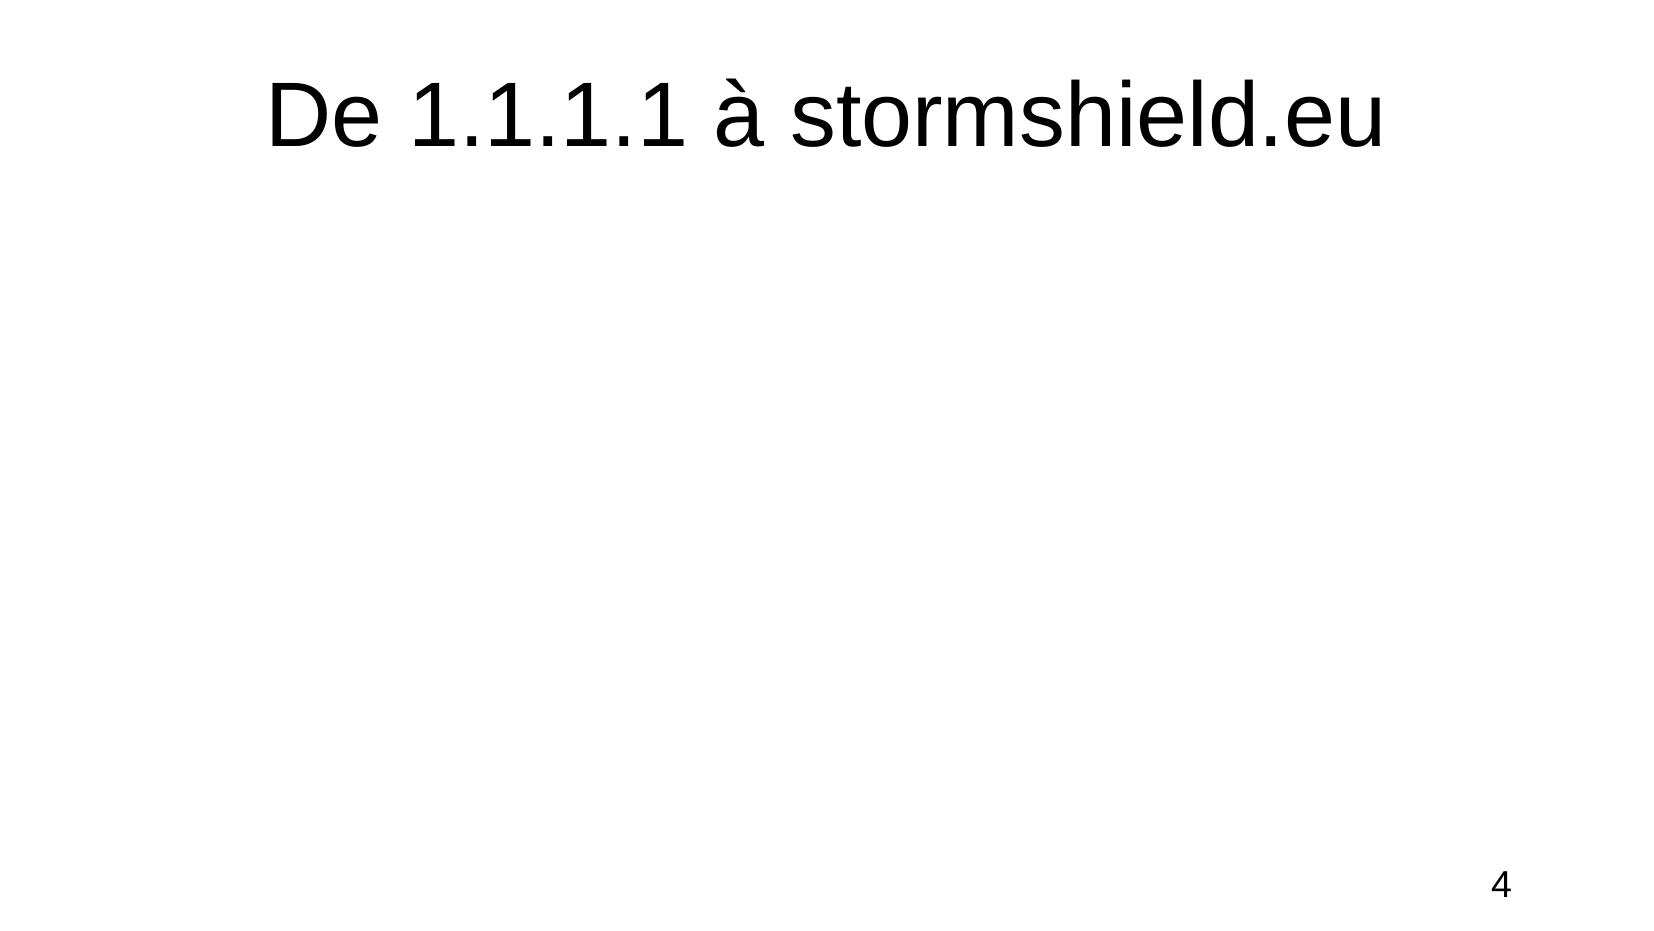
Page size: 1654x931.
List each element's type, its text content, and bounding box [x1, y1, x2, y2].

text_box De 1.1.1.1 à stormshield.eu [82, 37, 1571, 193]
